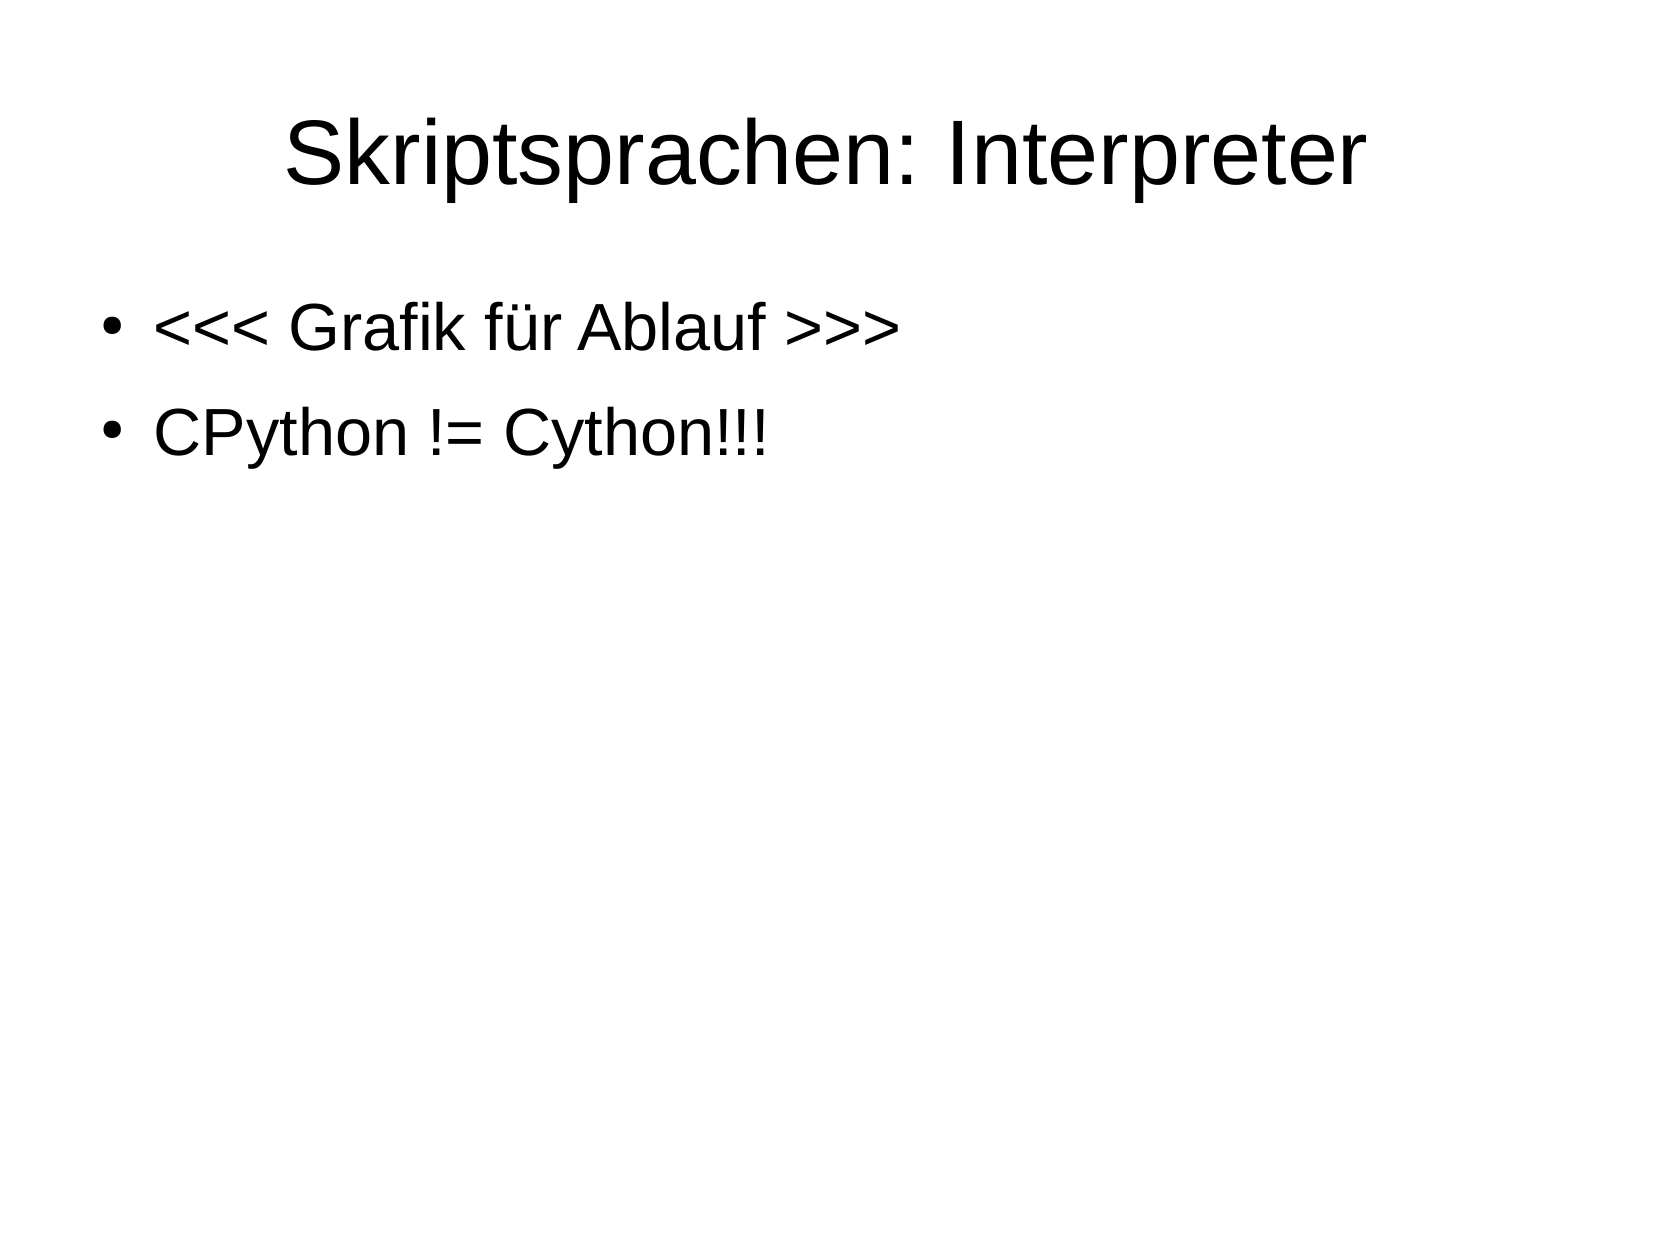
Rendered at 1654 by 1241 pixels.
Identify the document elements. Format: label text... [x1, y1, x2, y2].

list <<< Grafik für Ablauf >>> CPython != Cython!!! [82, 290, 1571, 1010]
title Skriptsprachen: Interpreter [82, 49, 1571, 257]
